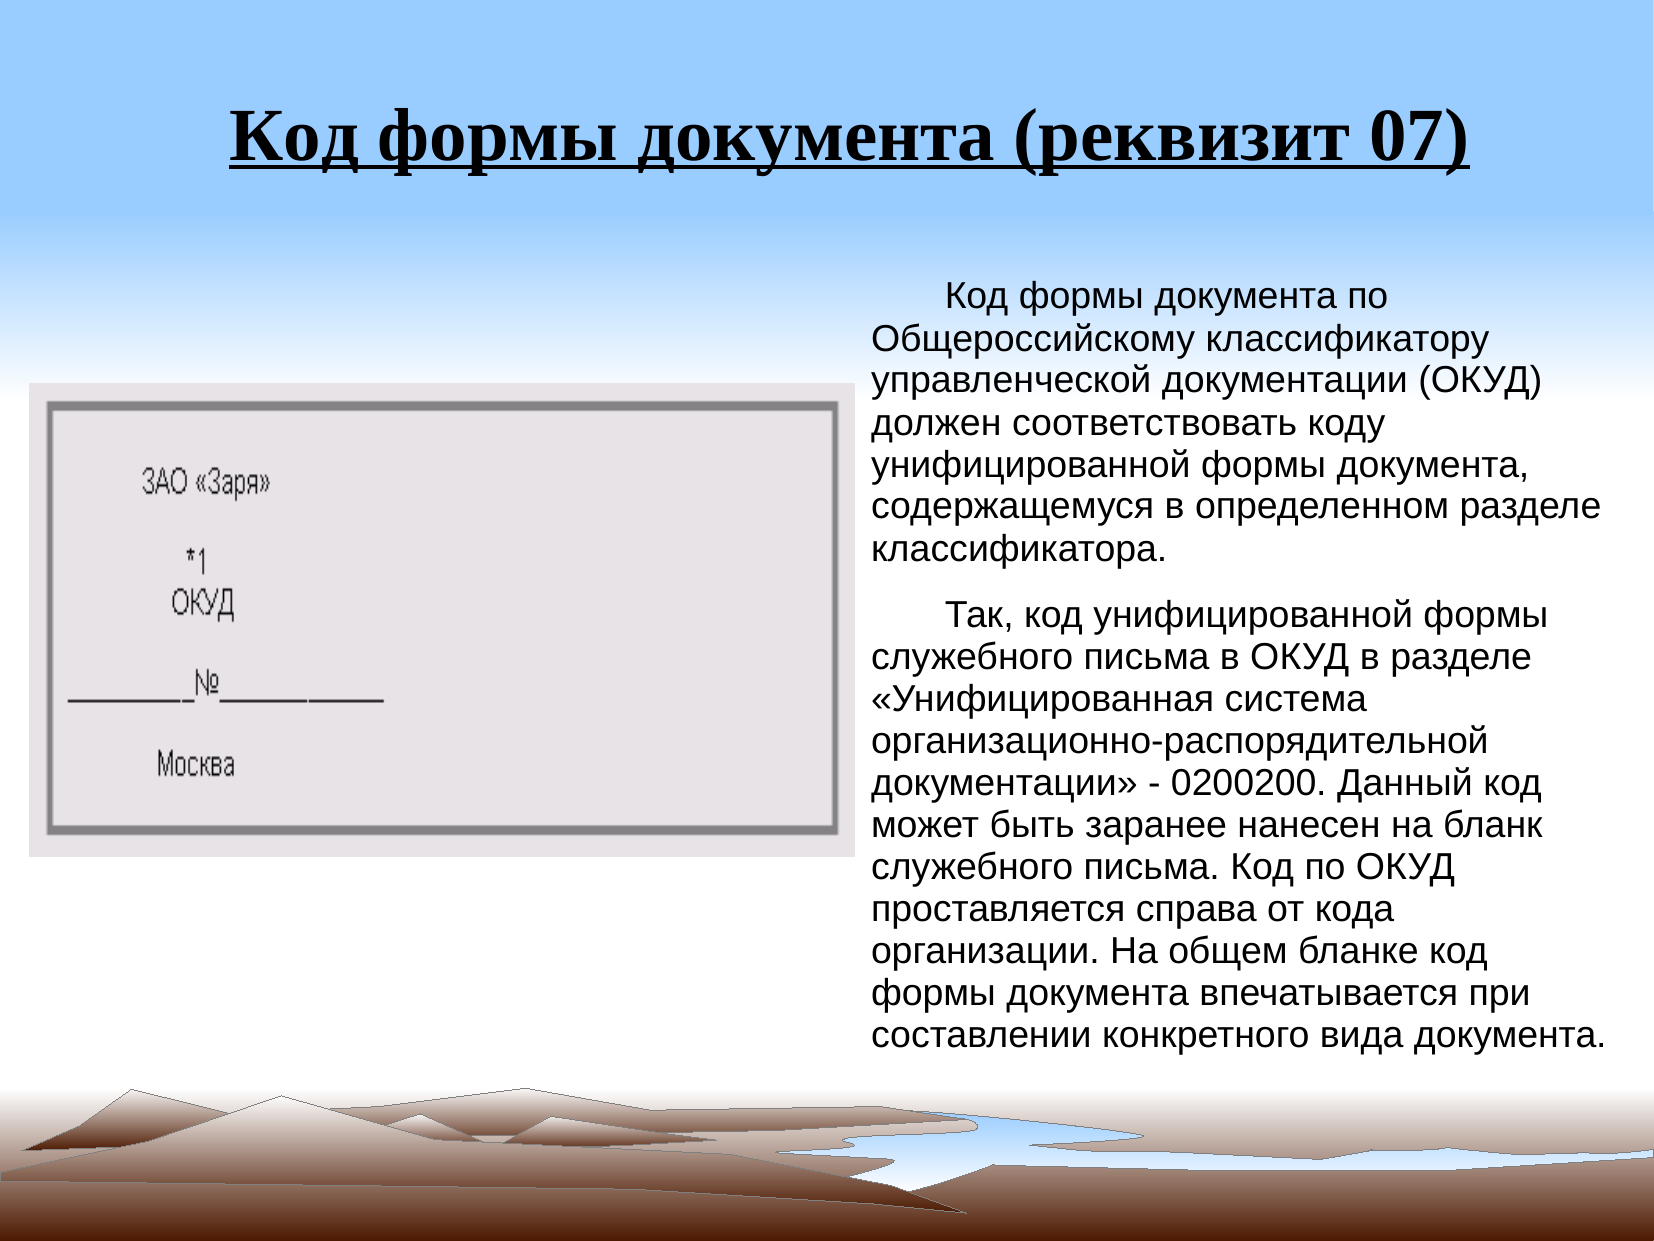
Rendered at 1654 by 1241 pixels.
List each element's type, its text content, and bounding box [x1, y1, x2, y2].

picture [29, 383, 855, 857]
title Код формы документа (реквизит 07) [121, 41, 1534, 229]
text_box Код формы документа по Общероссийскому классификатору управленческой документации (ОКУД) должен соответствовать коду унифицированной формы документа, содержащемуся в определенном разделе классификатора. Так, код унифицированной формы служебного письма в ОКУД в разделе «Унифицированная система организационно-распорядительной документации» - 0200200. Данный код может быть заранее нанесен на бланк служебного письма. Код по ОКУД проставляется справа от кода организации. На общем бланке код формы документа впечатывается при составлении конкретного вида документа. [856, 267, 1623, 1065]
